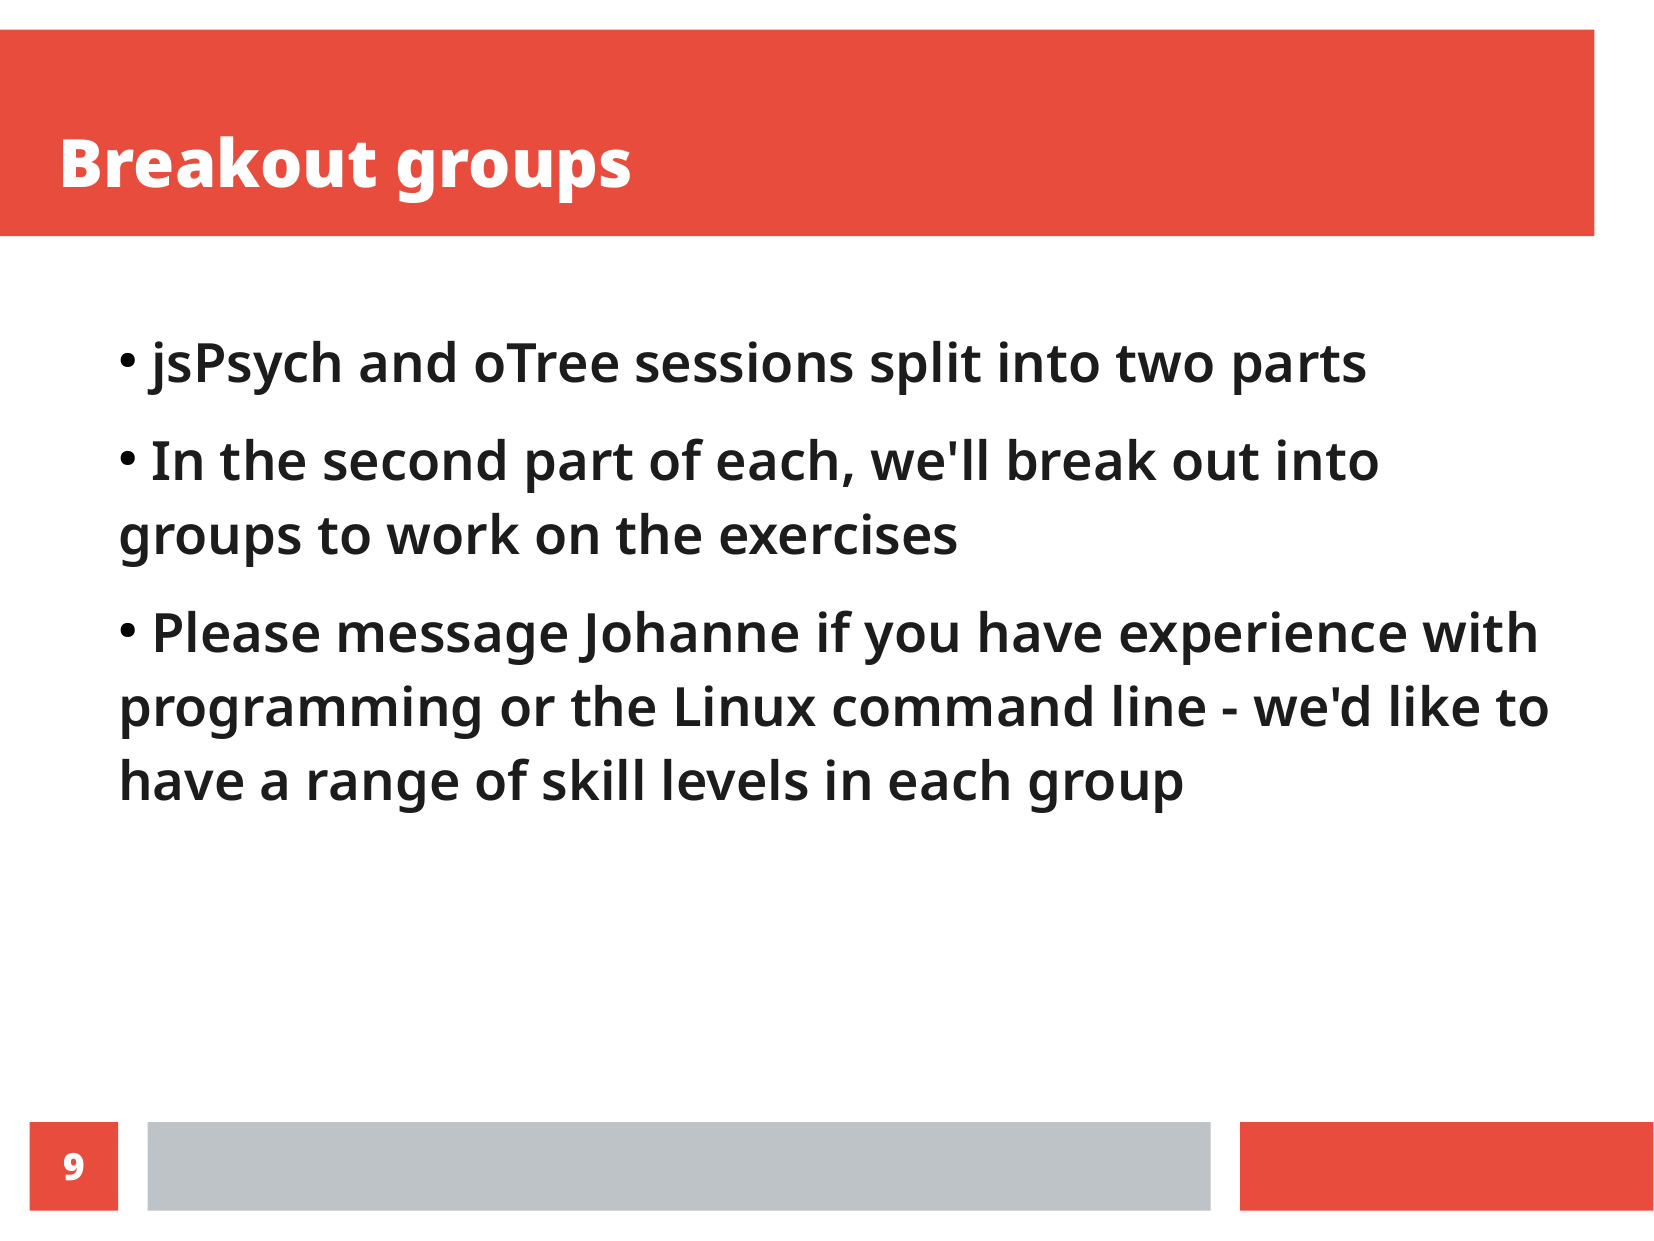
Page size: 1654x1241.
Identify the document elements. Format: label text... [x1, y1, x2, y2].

title Breakout groups [59, 59, 1595, 207]
list jsPsych and oTree sessions split into two parts In the second part of each, we'll break out into groups to work on the exercises Please message Johanne if you have experience with programming or the Linux command line - we'd like to have a range of skill levels in each group [59, 324, 1565, 1093]
